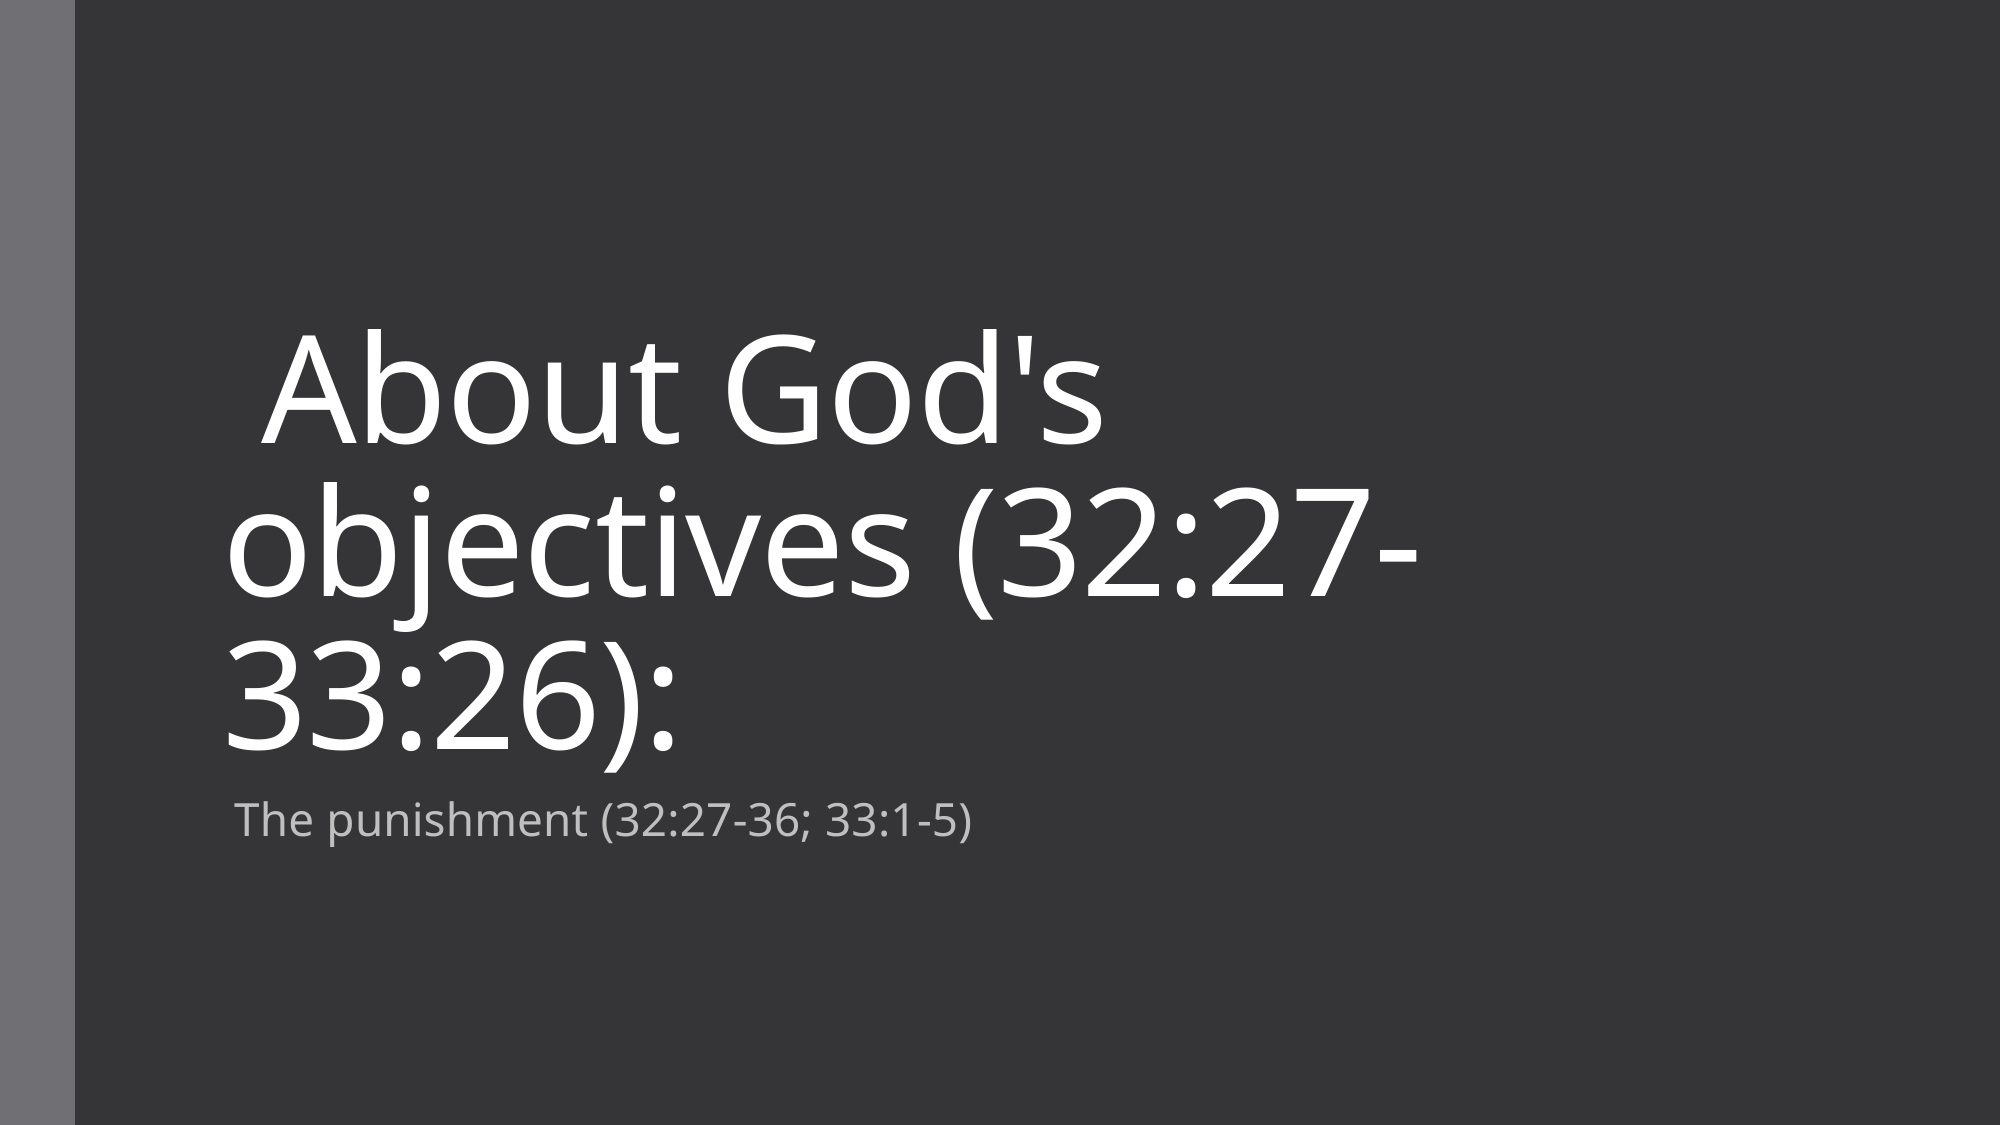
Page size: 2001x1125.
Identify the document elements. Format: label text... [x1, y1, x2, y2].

title About God's objectives (32:27-33:26): [206, 124, 1752, 787]
subtitle The punishment (32:27-36; 33:1-5) [206, 787, 1752, 1066]
